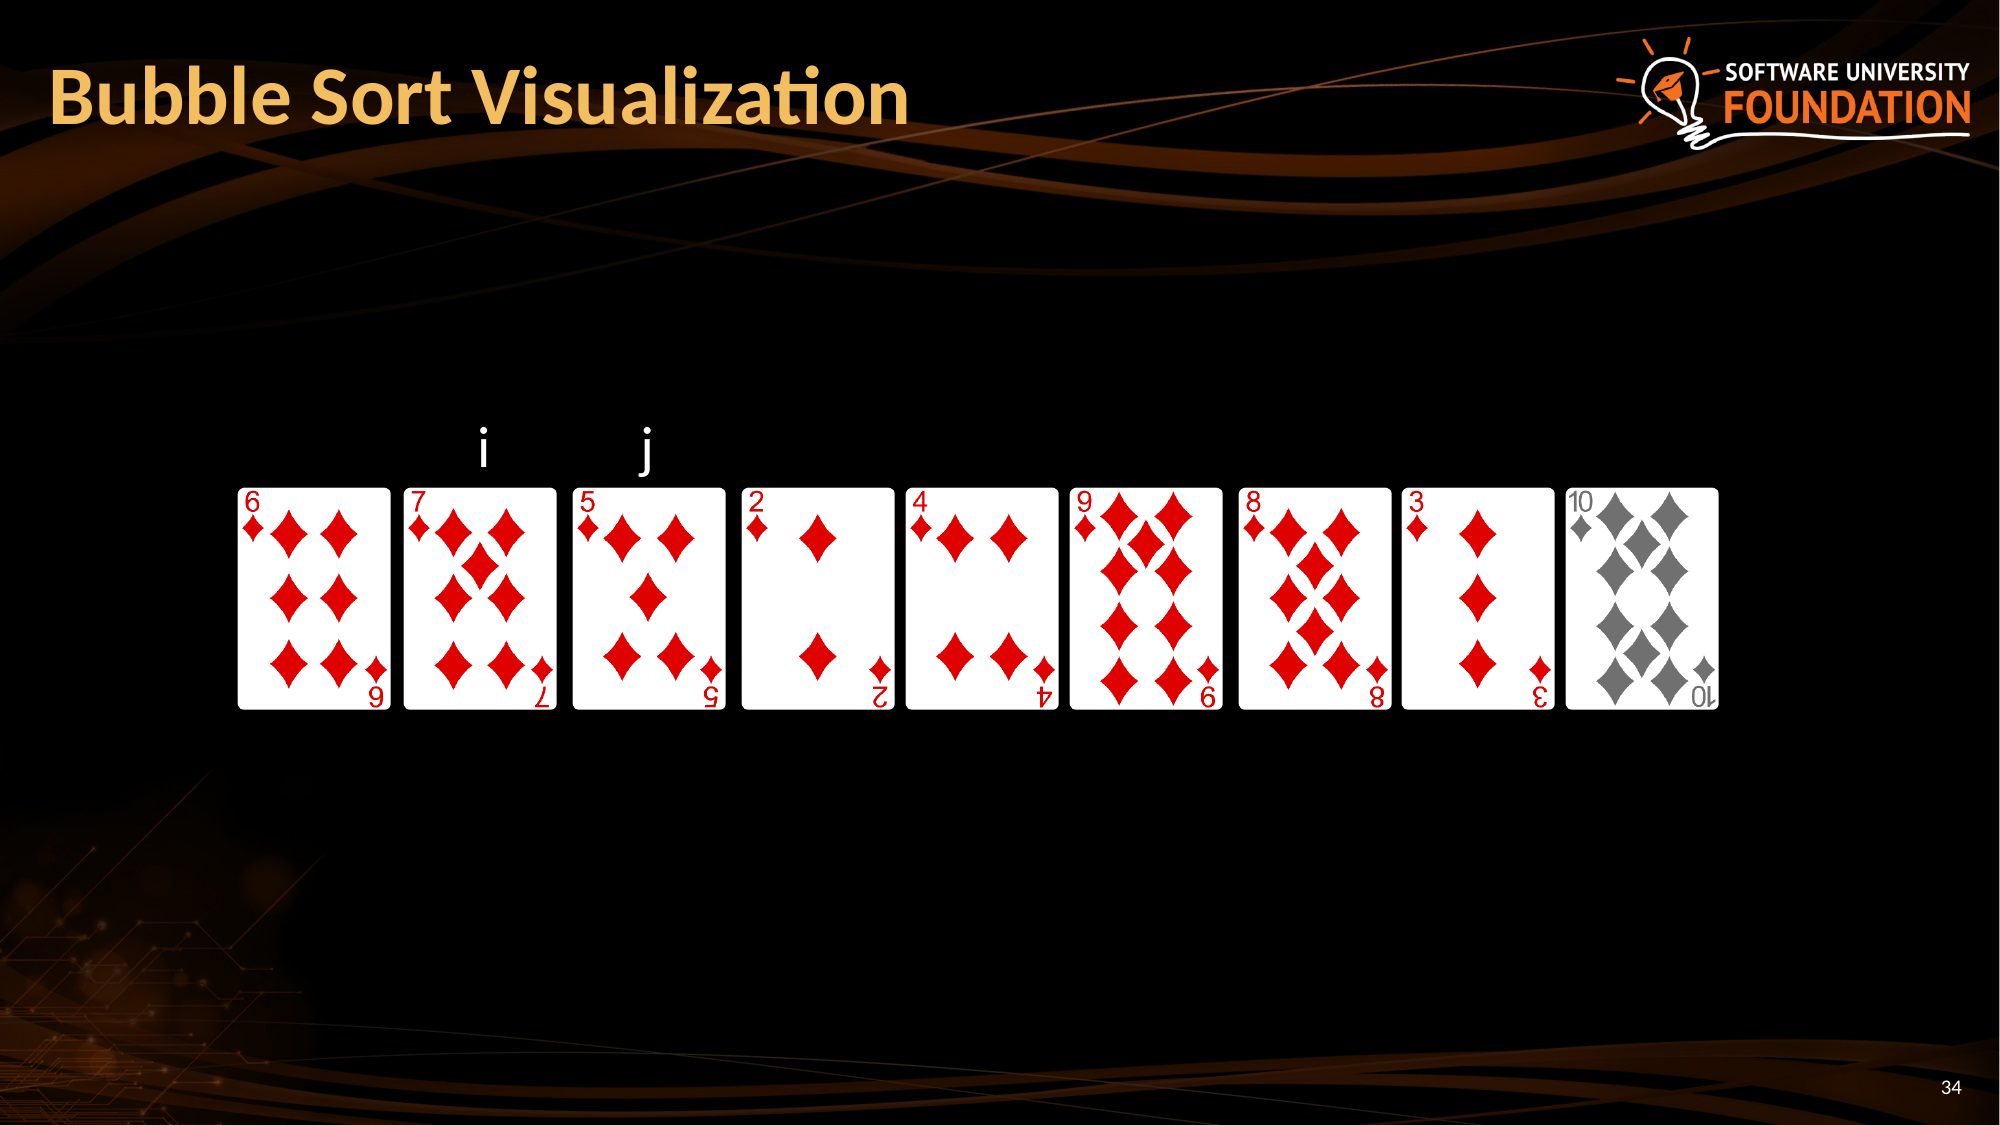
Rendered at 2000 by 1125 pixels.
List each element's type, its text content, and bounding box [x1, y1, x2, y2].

slide_number <number> [1897, 1070, 1968, 1103]
text_box i [462, 401, 506, 487]
picture [0, 0, 2000, 1125]
text_box j [625, 401, 670, 487]
title Bubble Sort Visualization [30, 6, 1602, 189]
